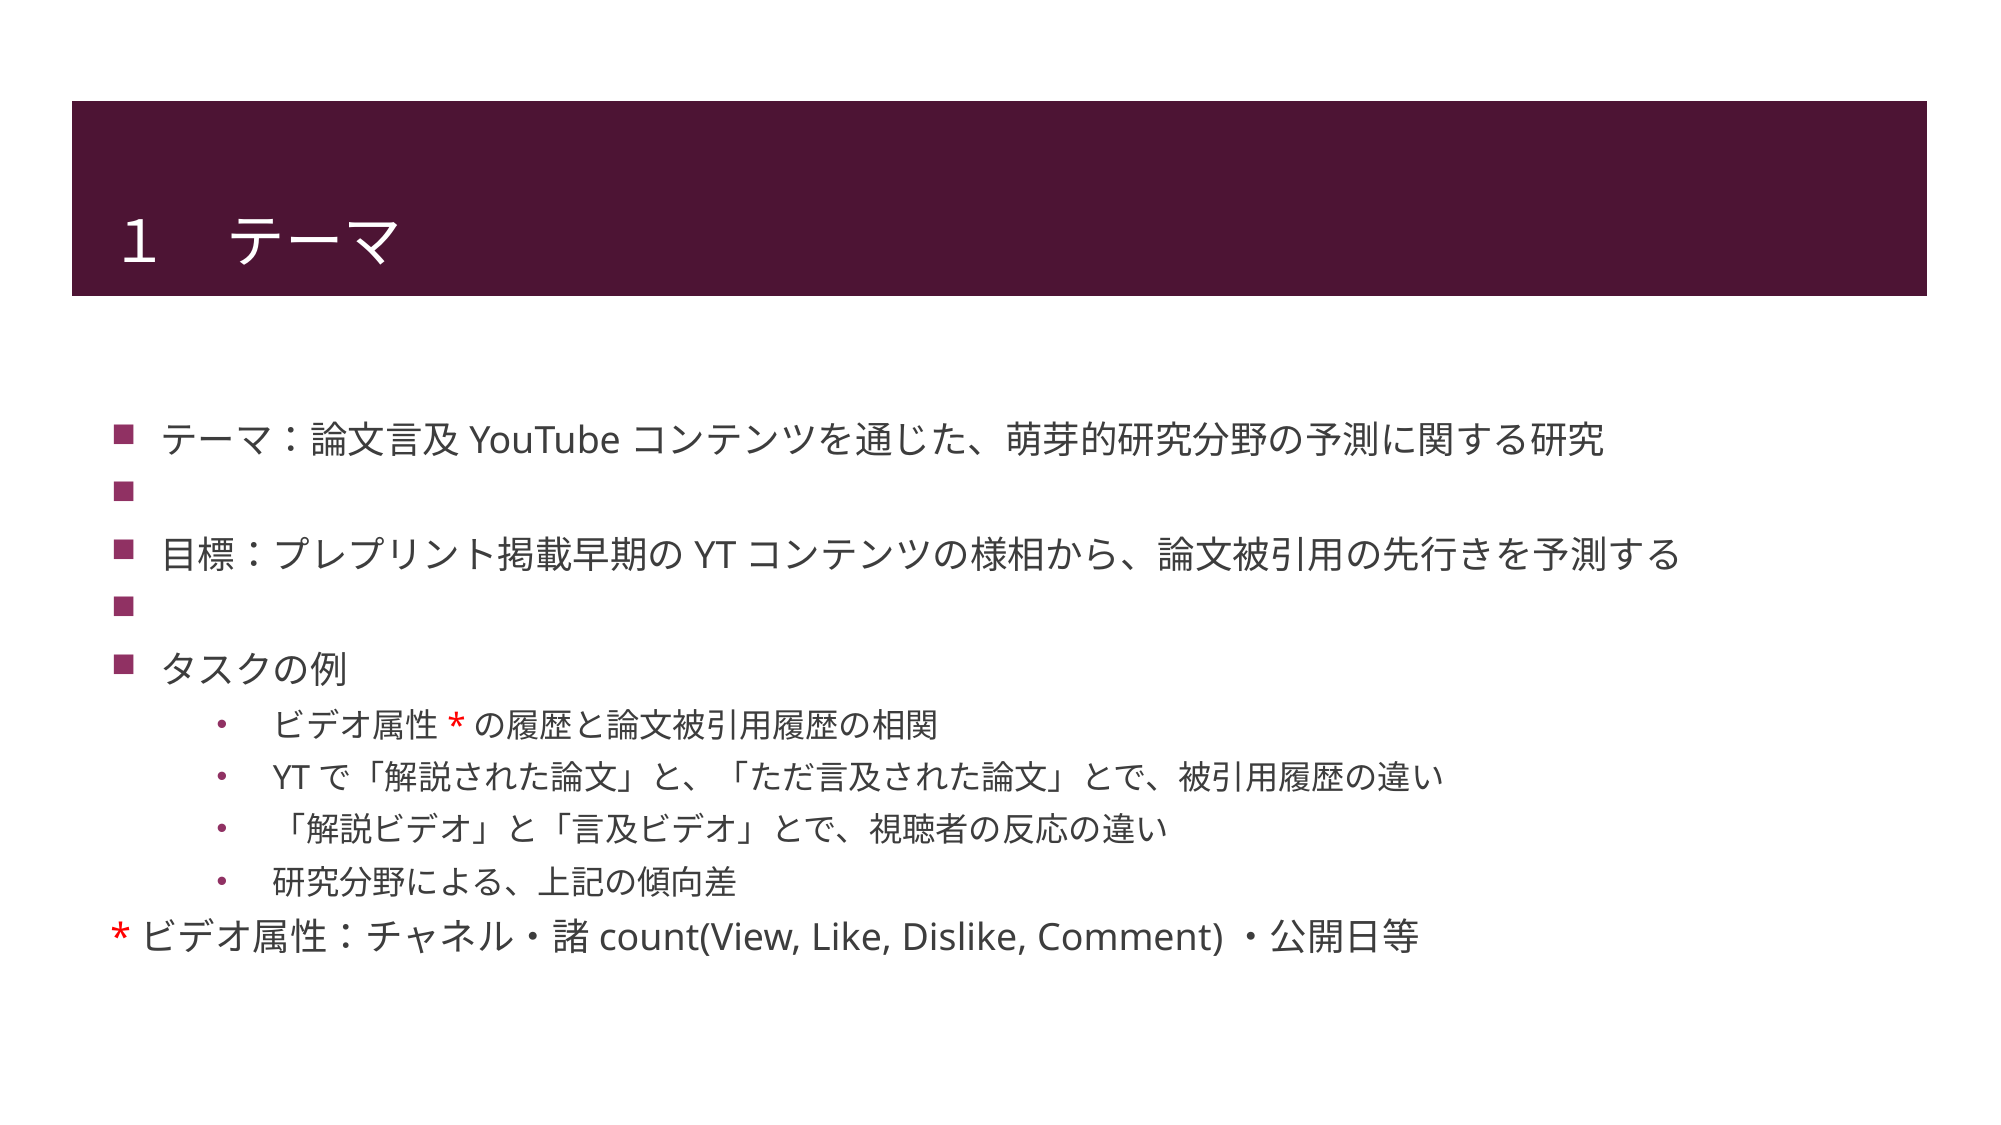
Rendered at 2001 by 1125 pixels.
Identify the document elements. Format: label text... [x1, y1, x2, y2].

title １ テーマ [95, 115, 1905, 282]
list テーマ：論文言及YouTubeコンテンツを通じた、萌芽的研究分野の予測に関する研究 目標：プレプリント掲載早期のYTコンテンツの様相から、論文被引用の先行きを予測する タスクの例 ビデオ属性*の履歴と論文被引用履歴の相関 YTで「解説された論文」と、「ただ言及された論文」とで、被引用履歴の違い 「解説ビデオ」と「言及ビデオ」とで、視聴者の反応の違い 研究分野による、上記の傾向差 *ビデオ属性：チャネル・諸count(View, Like, Dislike, Comment)・公開日等 [95, 357, 1905, 1017]
